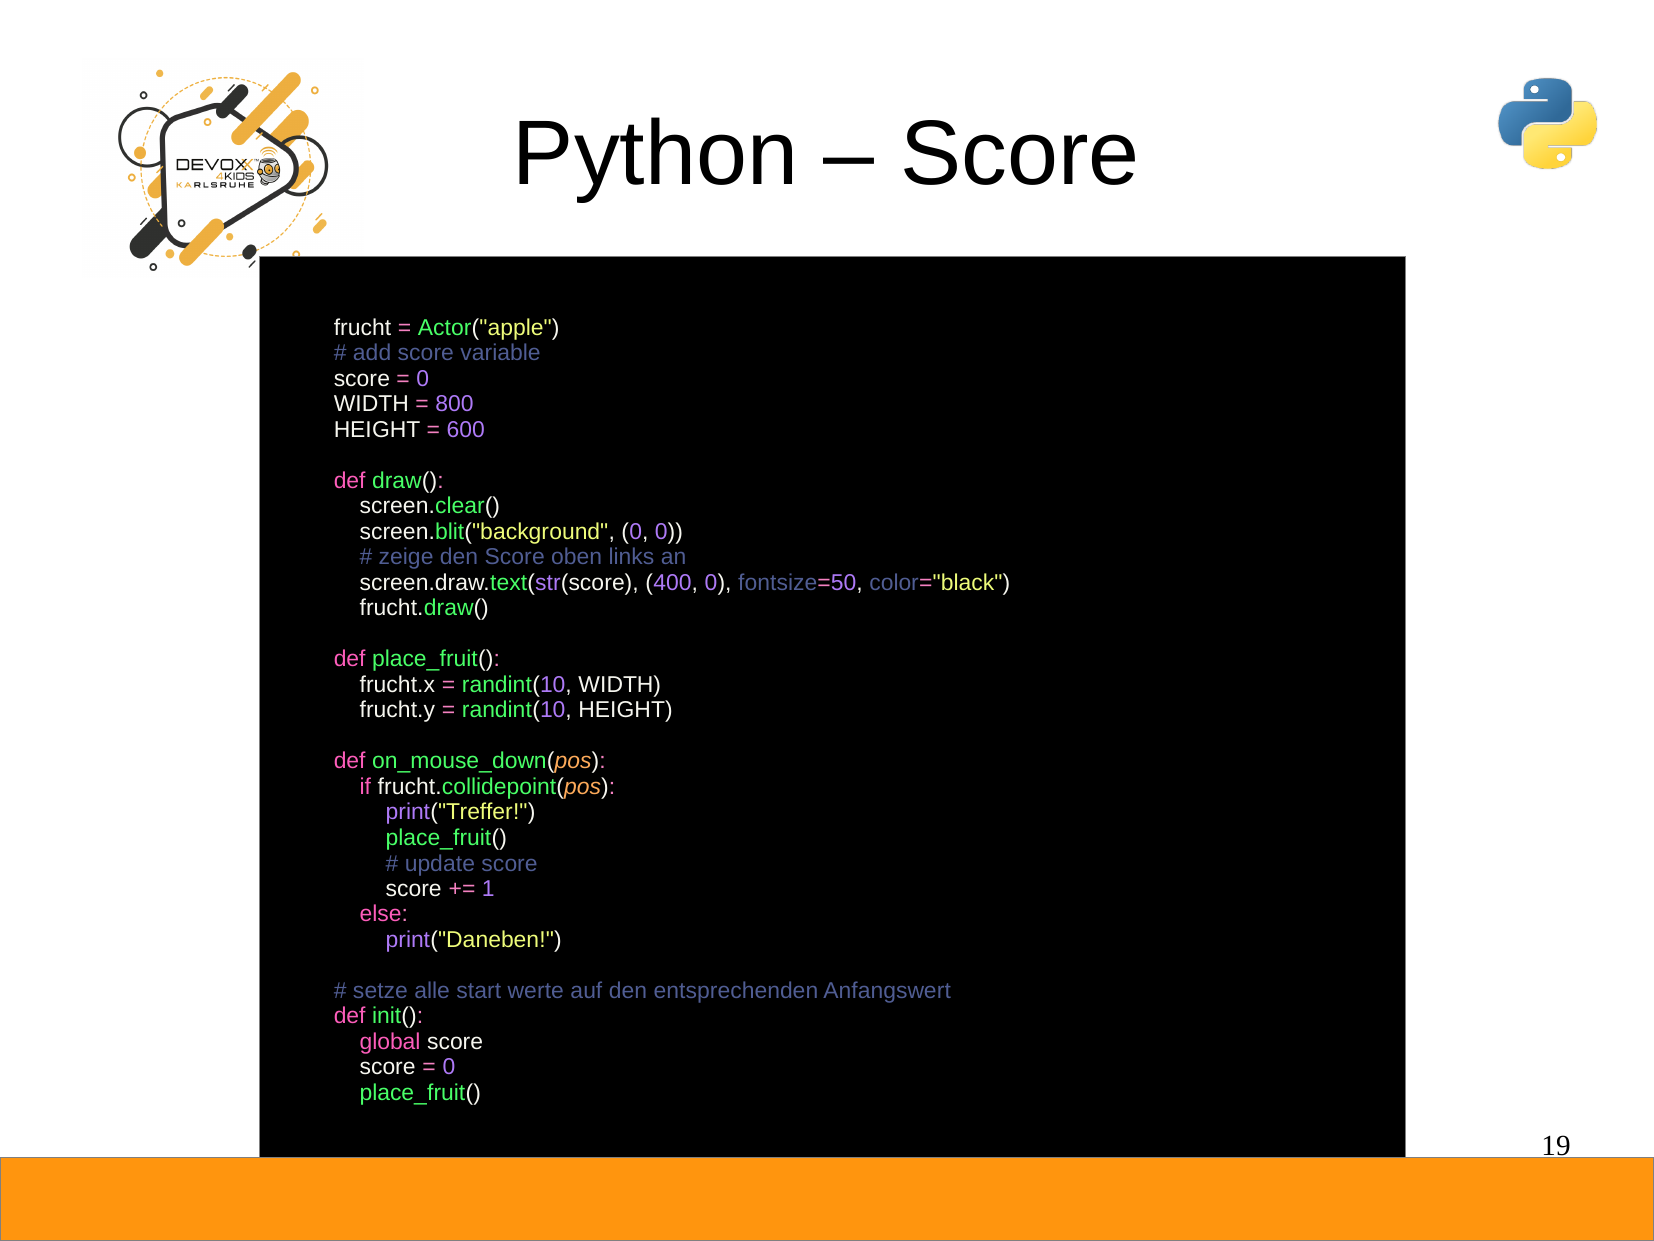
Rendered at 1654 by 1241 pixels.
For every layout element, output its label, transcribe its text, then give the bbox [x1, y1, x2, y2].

text_box [0, 256, 1654, 1241]
picture [1476, 58, 1619, 189]
text_box frucht = Actor("apple") # add score variable score = 0 WIDTH = 800 HEIGHT = 600 def draw(): screen.clear() screen.blit("background", (0, 0)) # zeige den Score oben links an screen.draw.text(str(score), (400, 0), fontsize=50, color="black") frucht.draw() def place_fruit(): frucht.x = randint(10, WIDTH) frucht.y = randint(10, HEIGHT) def on_mouse_down(pos): if frucht.collidepoint(pos): print("Treffer!") place_fruit() # update score score += 1 else: print("Daneben!") # setze alle start werte auf den entsprechenden Anfangswert def init(): global score score = 0 place_fruit() [318, 307, 1371, 1113]
title Python – Score [82, 49, 1571, 257]
picture [82, 58, 364, 278]
